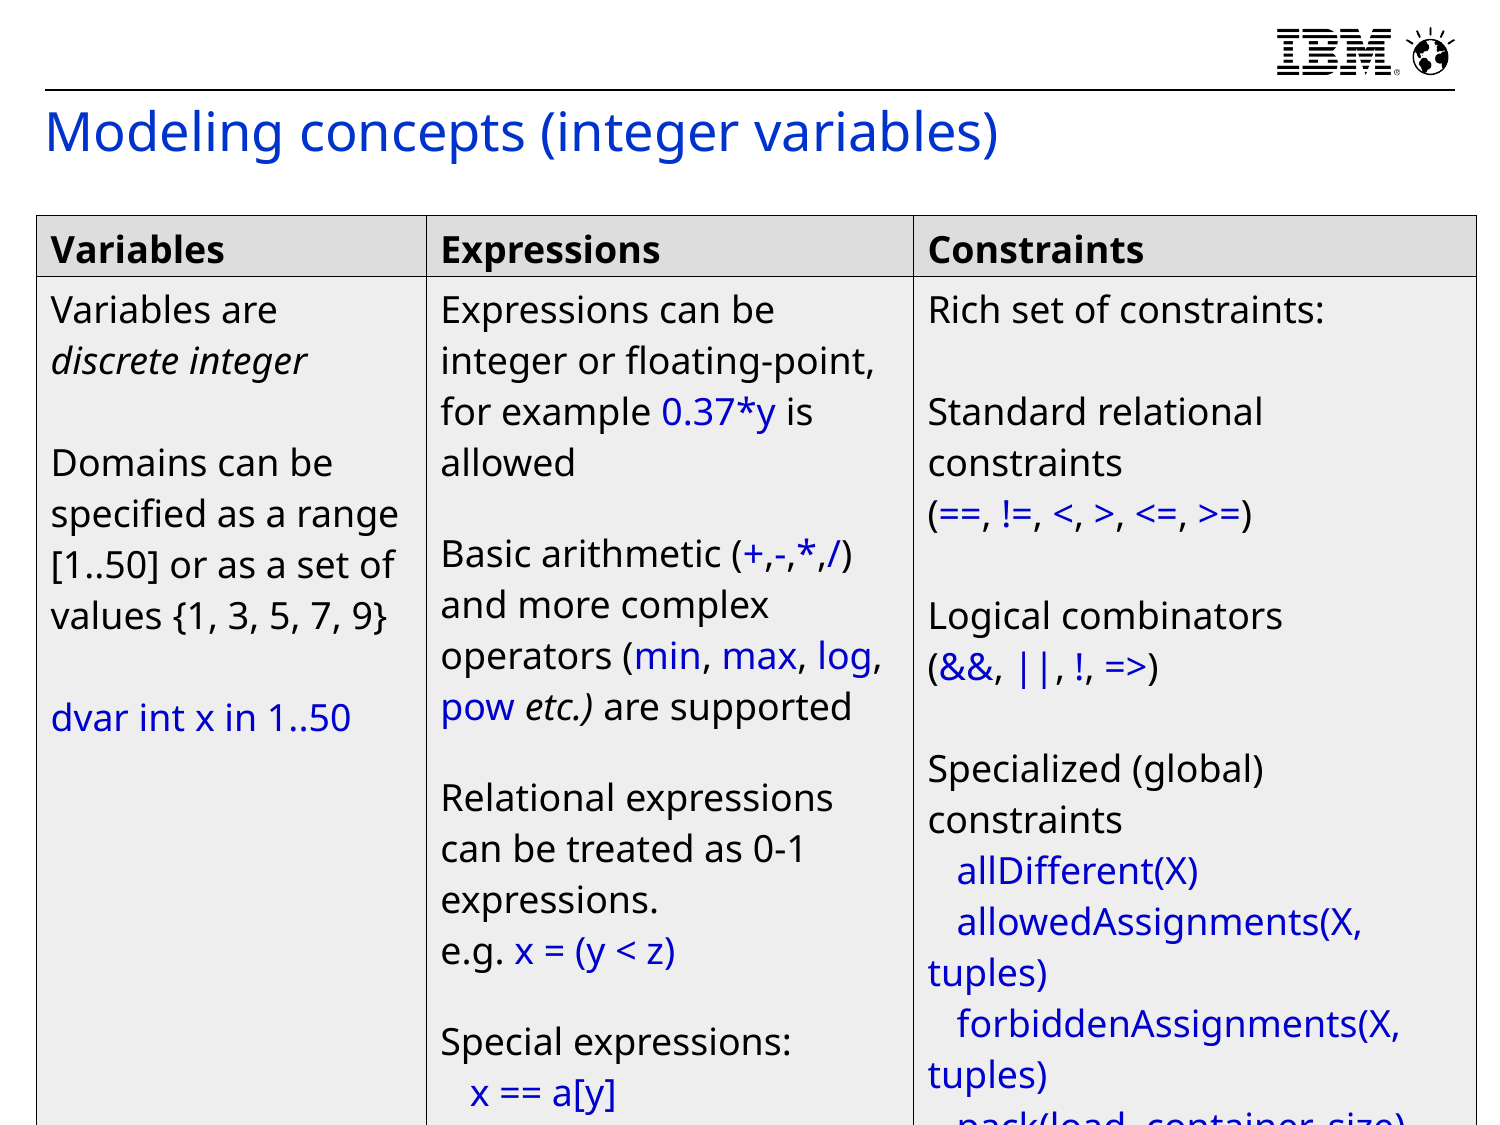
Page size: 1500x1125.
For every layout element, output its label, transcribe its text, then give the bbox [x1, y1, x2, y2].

picture [1260, 10, 1468, 90]
table_cell Rich set of constraints: Standard relational constraints (==, !=, <, >, <=, >=) Logical combinators (&&, ||, !, =>) Specialized (global) constraints allDifferent(X) allowedAssignments(X, tuples) forbiddenAssignments(X, tuples) pack(load, container, size) lexicographic(X, Y) inverse(X,Y) [914, 277, 1476, 1125]
title Modeling concepts (integer variables) [29, 97, 1455, 203]
table_header Expressions [427, 216, 913, 276]
table_cell Expressions can be integer or floating-point, for example 0.37*y is allowed Basic arithmetic (+,-,*,/) and more complex operators (min, max, log, pow etc.) are supported Relational expressions can be treated as 0-1 expressions. e.g. x = (y < z) Special expressions: x == a[y] x == count(Y, 3) y == cond ? y : z [427, 277, 913, 1125]
table_header Variables [37, 216, 426, 276]
table_header Constraints [914, 216, 1476, 276]
table_cell Variables are discrete integer Domains can be specified as a range [1..50] or as a set of values {1, 3, 5, 7, 9} dvar int x in 1..50 [37, 277, 426, 1125]
